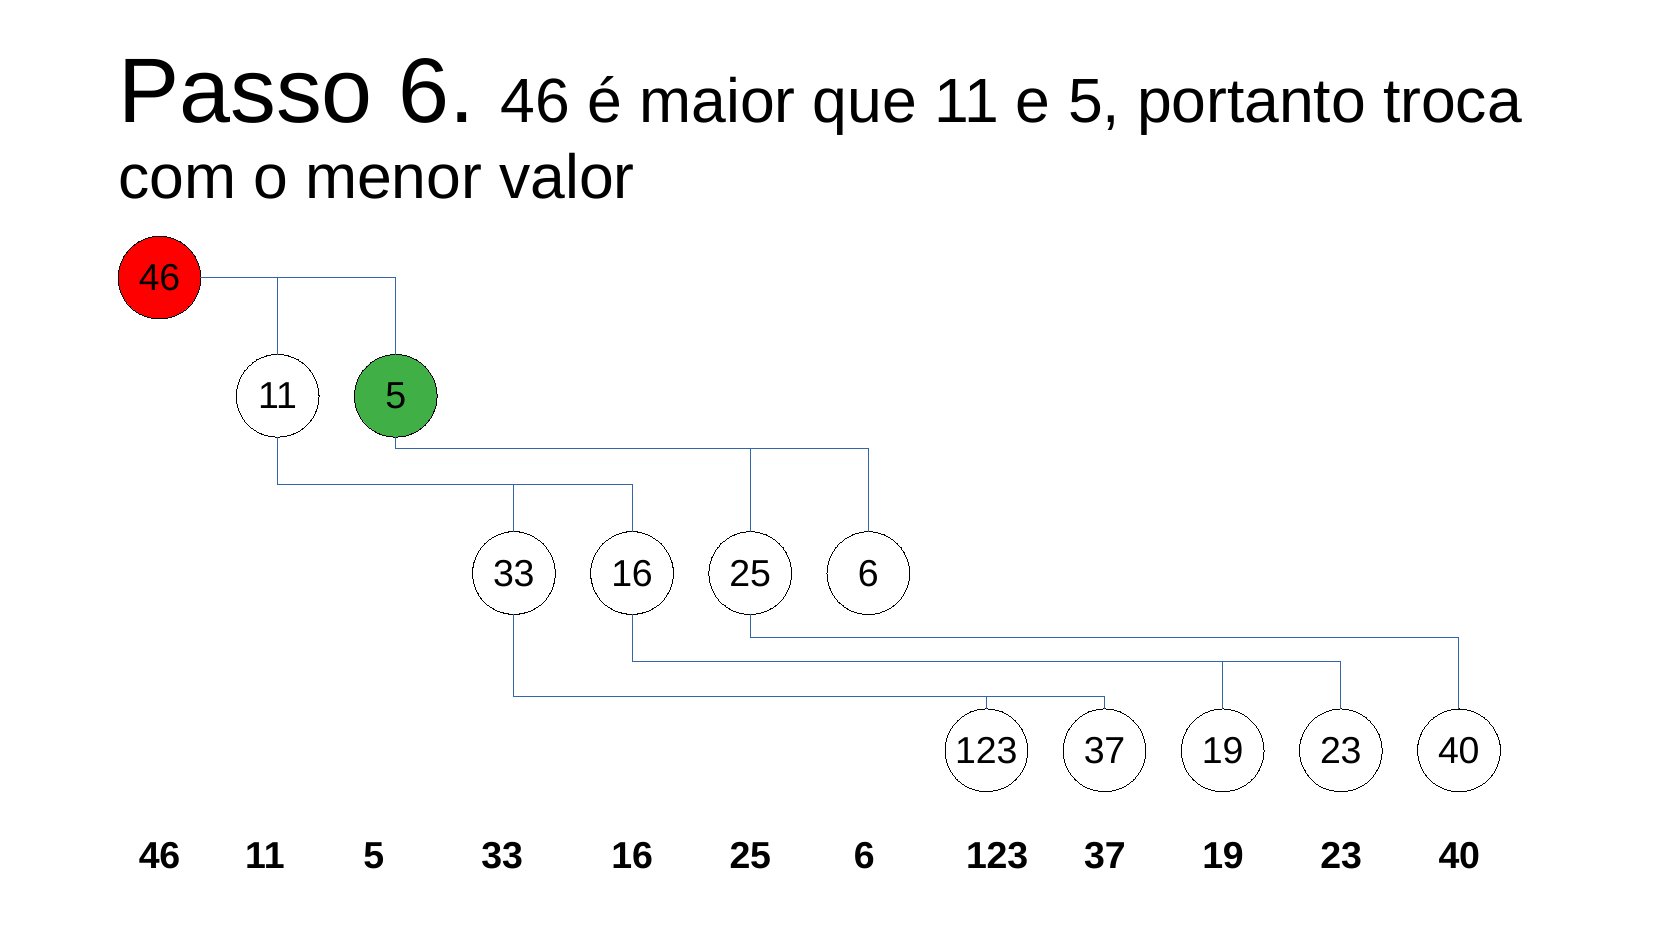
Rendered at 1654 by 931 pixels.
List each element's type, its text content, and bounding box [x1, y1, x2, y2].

text_box 33 [472, 531, 556, 615]
text_box 6 [838, 826, 890, 884]
text_box 46 [124, 826, 196, 884]
text_box 5 [348, 826, 399, 884]
text_box 40 [1417, 708, 1501, 792]
text_box 19 [1187, 826, 1259, 884]
title Passo 6. 46 é maior que 11 e 5, portanto troca com o menor valor [118, 10, 1595, 243]
text_box 25 [714, 826, 787, 884]
text_box 23 [1299, 708, 1383, 792]
text_box 5 [354, 354, 438, 438]
text_box 46 [118, 236, 201, 319]
text_box 16 [596, 826, 668, 884]
text_box 19 [1181, 708, 1265, 792]
text_box 11 [230, 826, 300, 884]
text_box 123 [951, 826, 1044, 884]
text_box 37 [1063, 708, 1146, 792]
text_box 6 [826, 531, 910, 615]
text_box 123 [945, 708, 1028, 792]
text_box 33 [466, 826, 538, 884]
text_box 37 [1069, 826, 1141, 884]
text_box 23 [1305, 826, 1377, 884]
text_box 16 [590, 531, 674, 615]
text_box 40 [1423, 826, 1496, 884]
text_box 25 [708, 531, 792, 615]
text_box 11 [236, 354, 320, 438]
